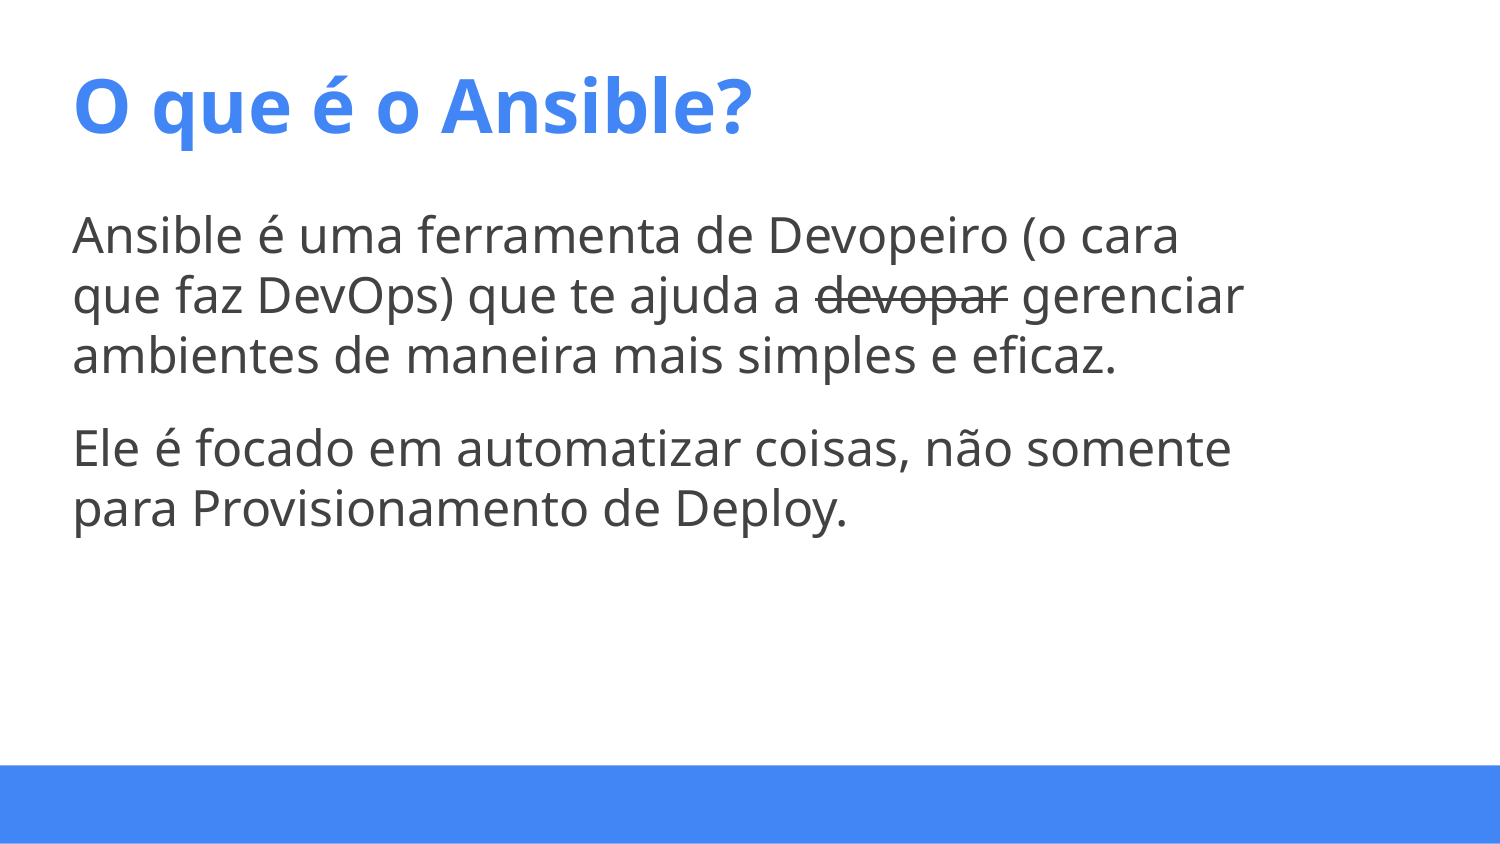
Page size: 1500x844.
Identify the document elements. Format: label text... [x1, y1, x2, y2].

list Ansible é uma ferramenta de Devopeiro (o cara que faz DevOps) que te ajuda a devopar gerenciar ambientes de maneira mais simples e eficaz. Ele é focado em automatizar coisas, não somente para Provisionamento de Deploy. [57, 188, 1273, 709]
title O que é o Ansible? [57, 54, 1273, 164]
